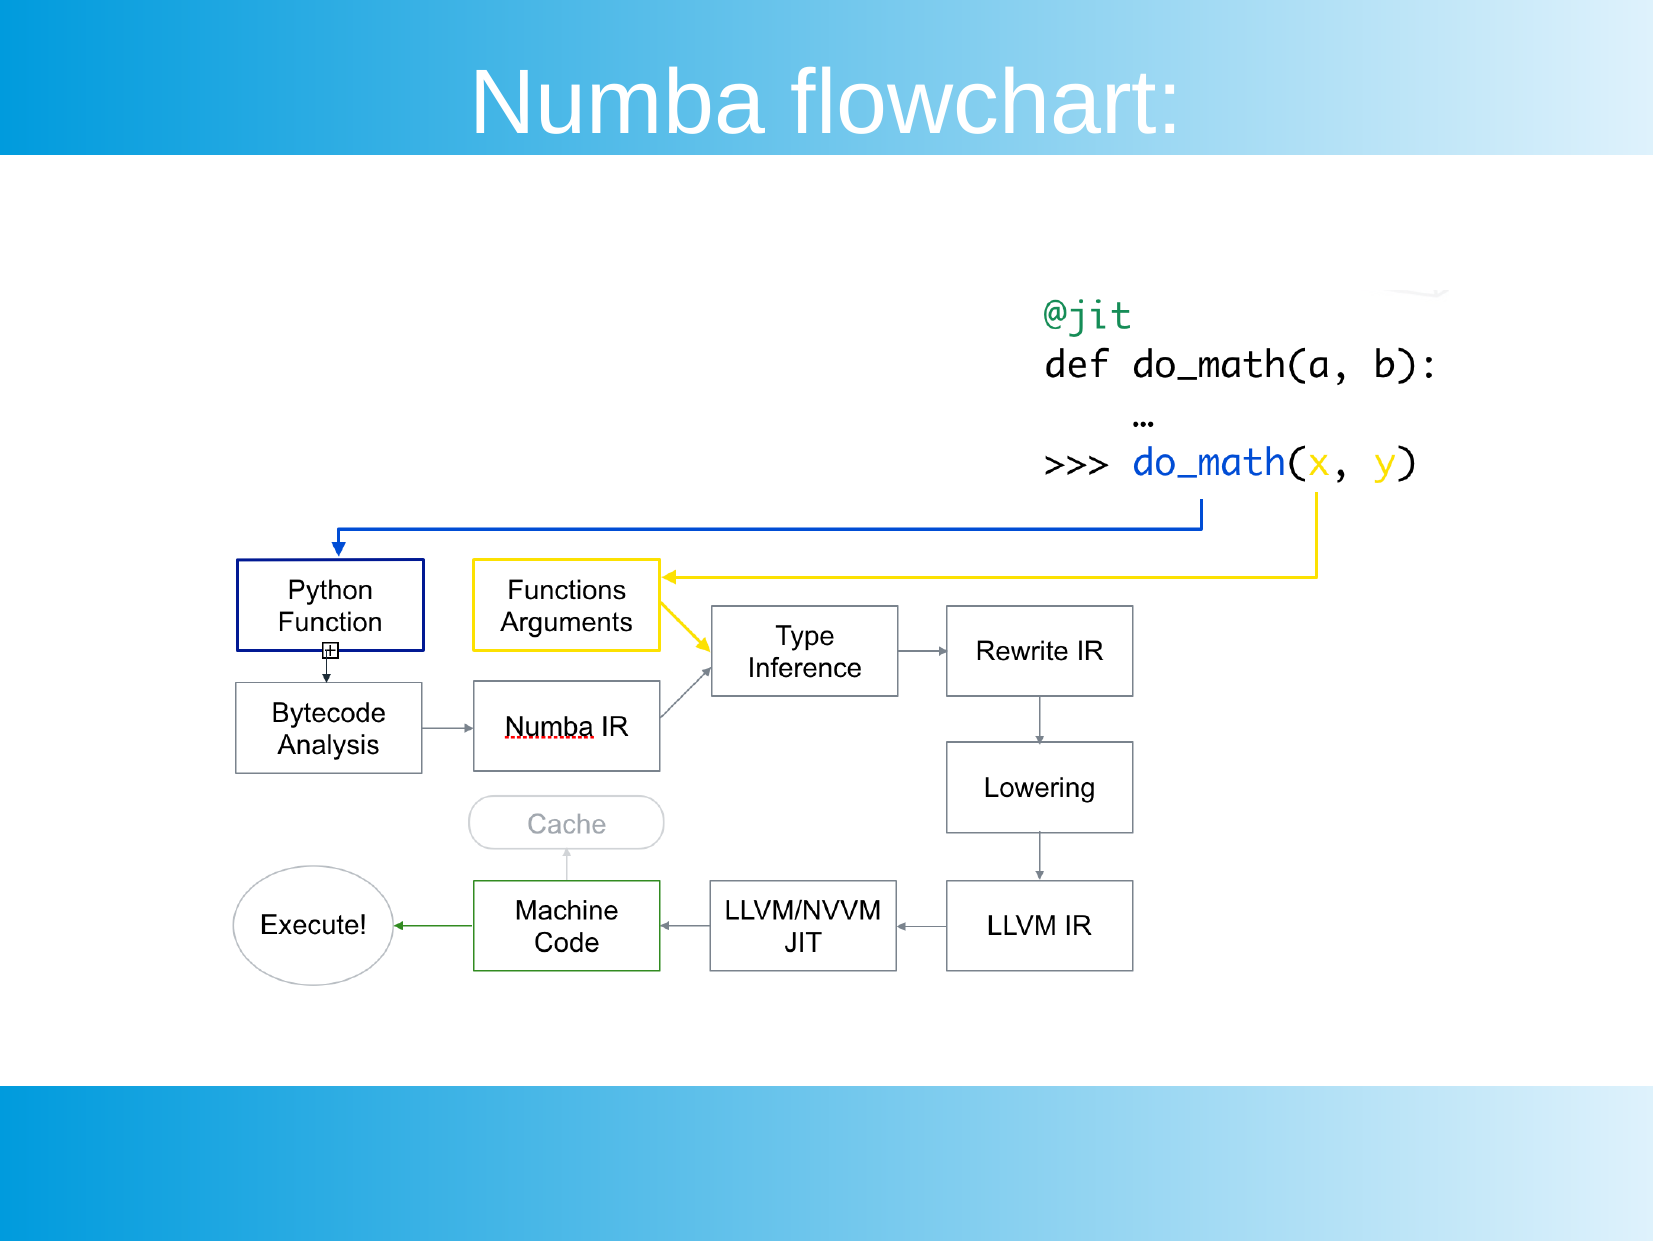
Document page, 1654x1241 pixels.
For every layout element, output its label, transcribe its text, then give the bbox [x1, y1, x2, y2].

title Numba flowchart: [82, 49, 1571, 155]
picture [204, 290, 1449, 1010]
